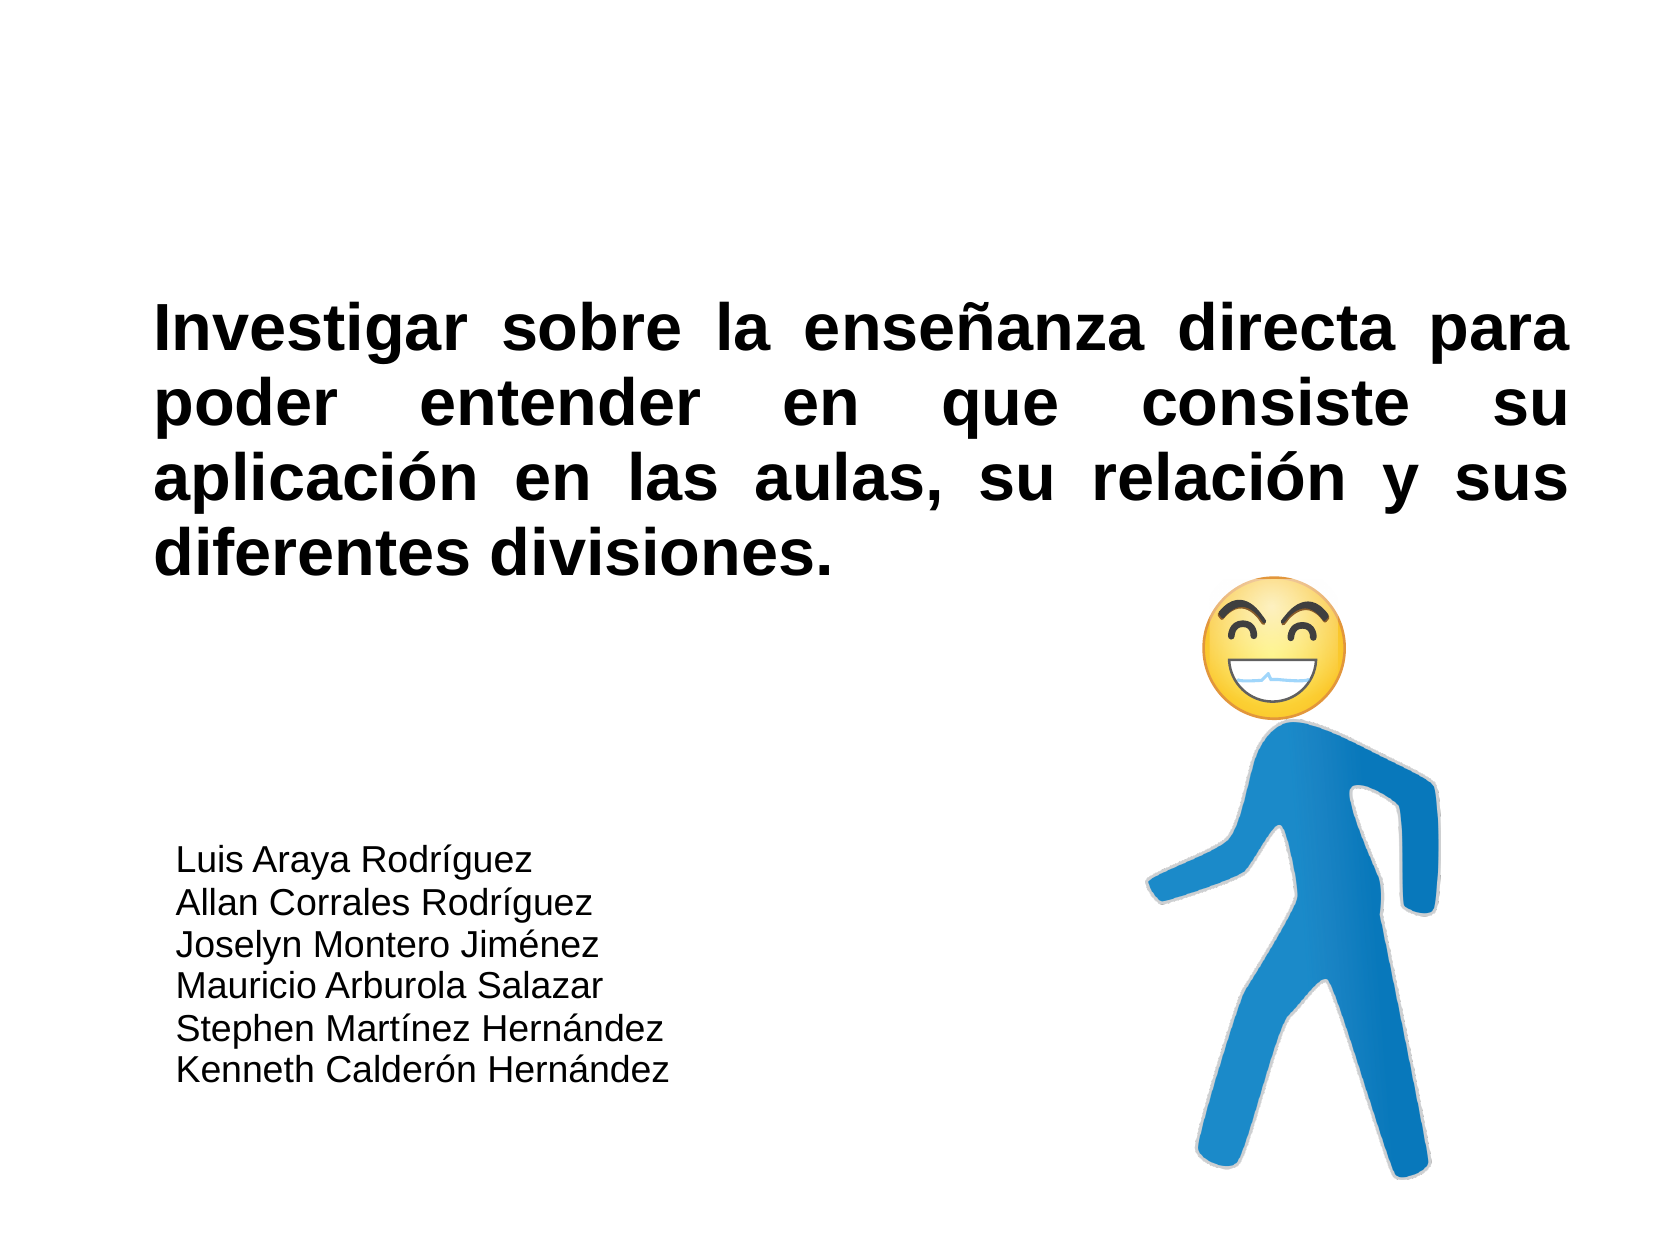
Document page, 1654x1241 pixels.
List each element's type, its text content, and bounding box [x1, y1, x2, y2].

text_box Luis Araya Rodríguez Allan Corrales Rodríguez Joselyn Montero Jiménez Mauricio Arburola Salazar Stephen Martínez Hernández Kenneth Calderón Hernández [160, 831, 686, 1099]
list Investigar sobre la enseñanza directa para poder entender en que consiste su aplicación en las aulas, su relación y sus diferentes divisiones. [82, 290, 1571, 1010]
picture [1145, 564, 1441, 1180]
